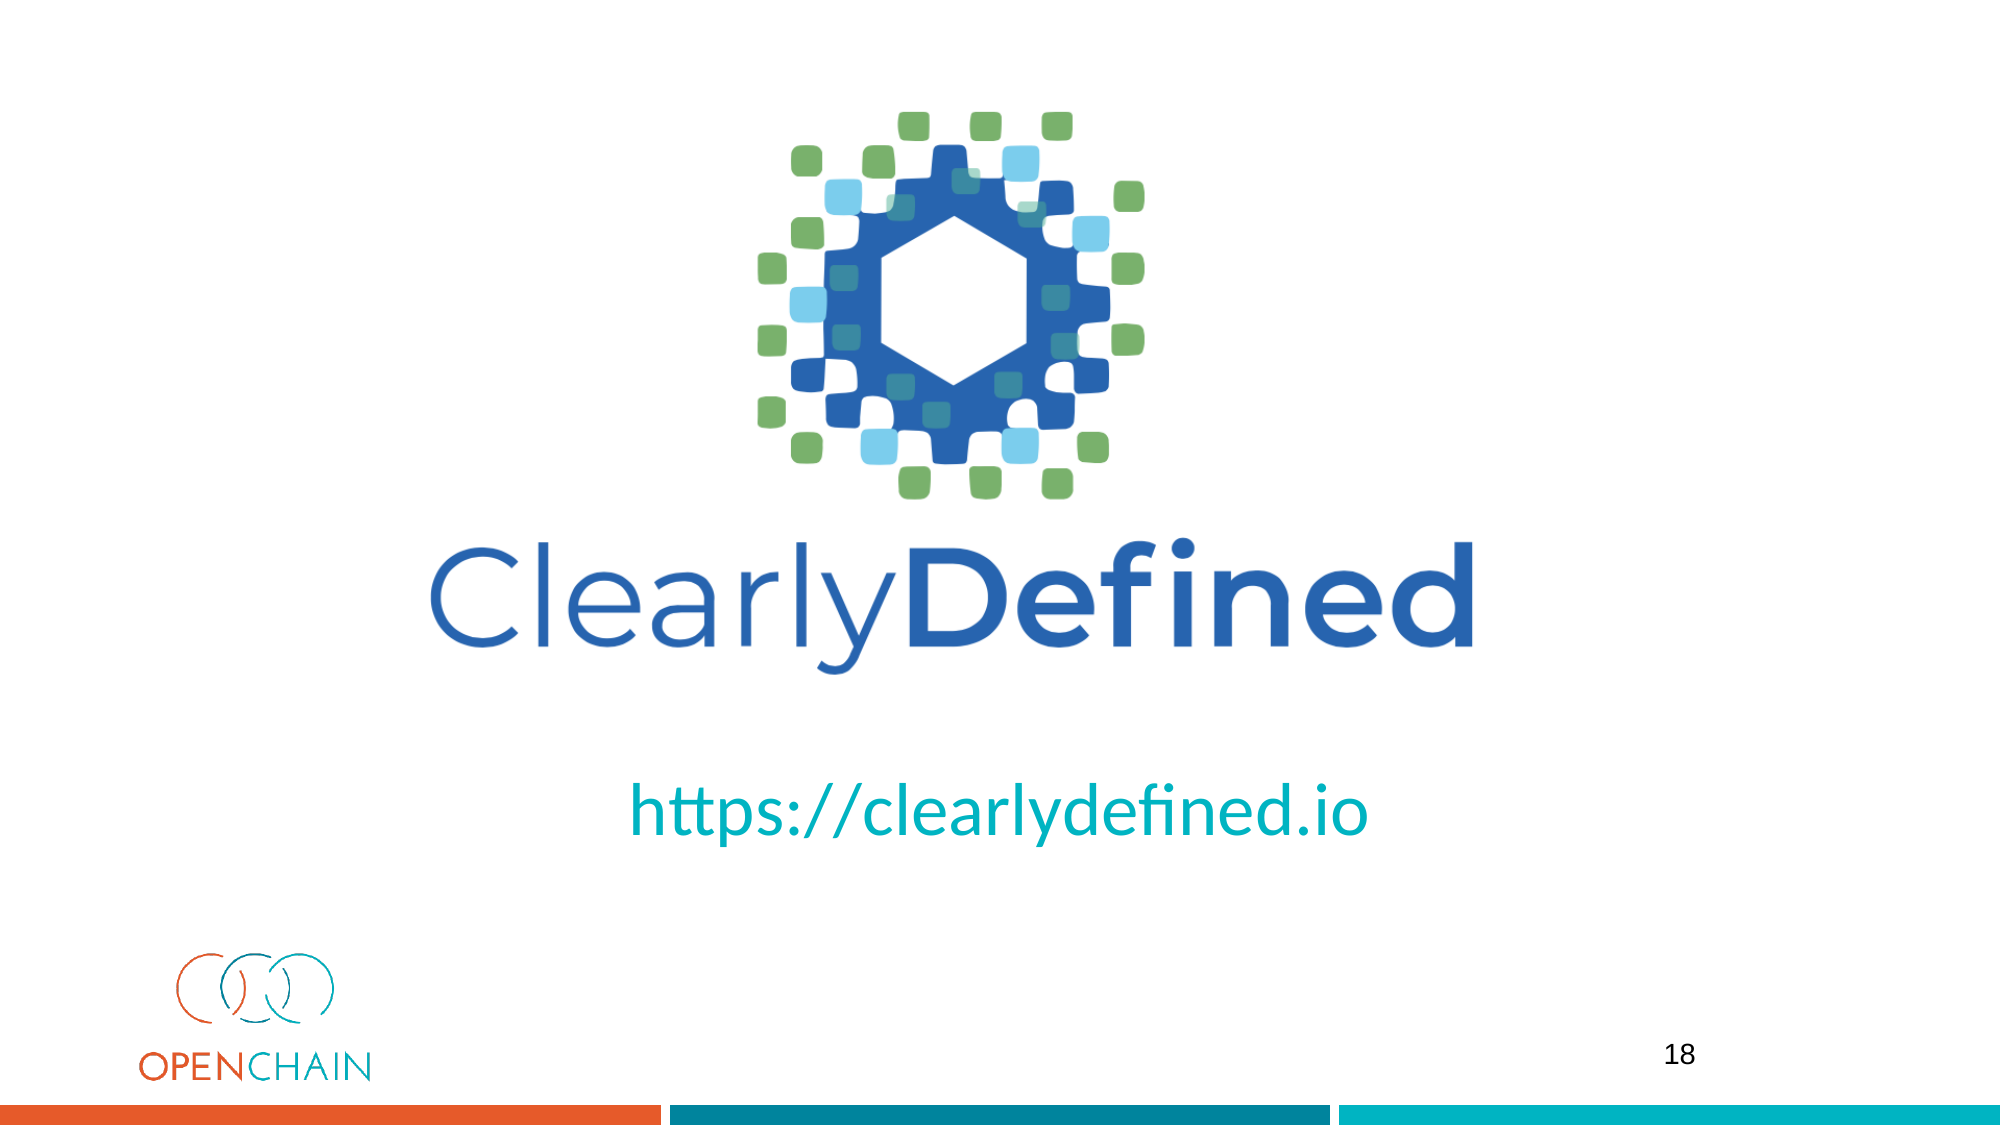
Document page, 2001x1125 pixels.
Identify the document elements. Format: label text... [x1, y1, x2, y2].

text_box 18 [1648, 1022, 1863, 1083]
picture [282, 90, 1641, 683]
title https://clearlydefined.io [137, 702, 1863, 921]
